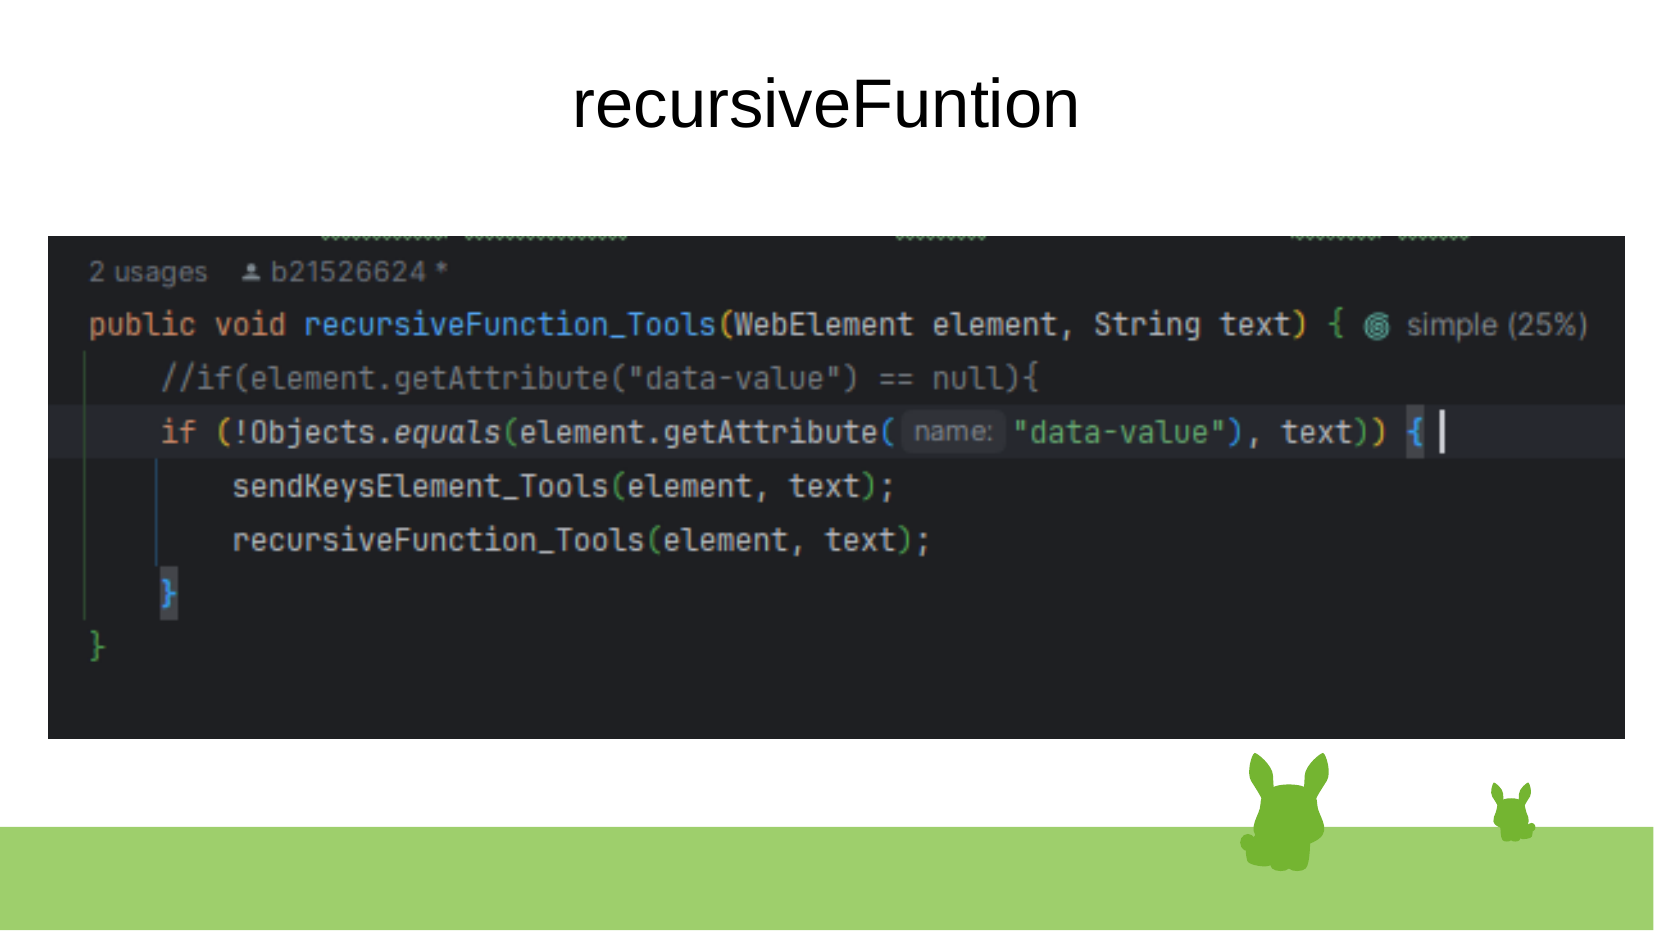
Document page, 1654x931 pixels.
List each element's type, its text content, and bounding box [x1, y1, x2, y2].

title recursiveFuntion [88, 29, 1565, 178]
picture [48, 236, 1625, 739]
